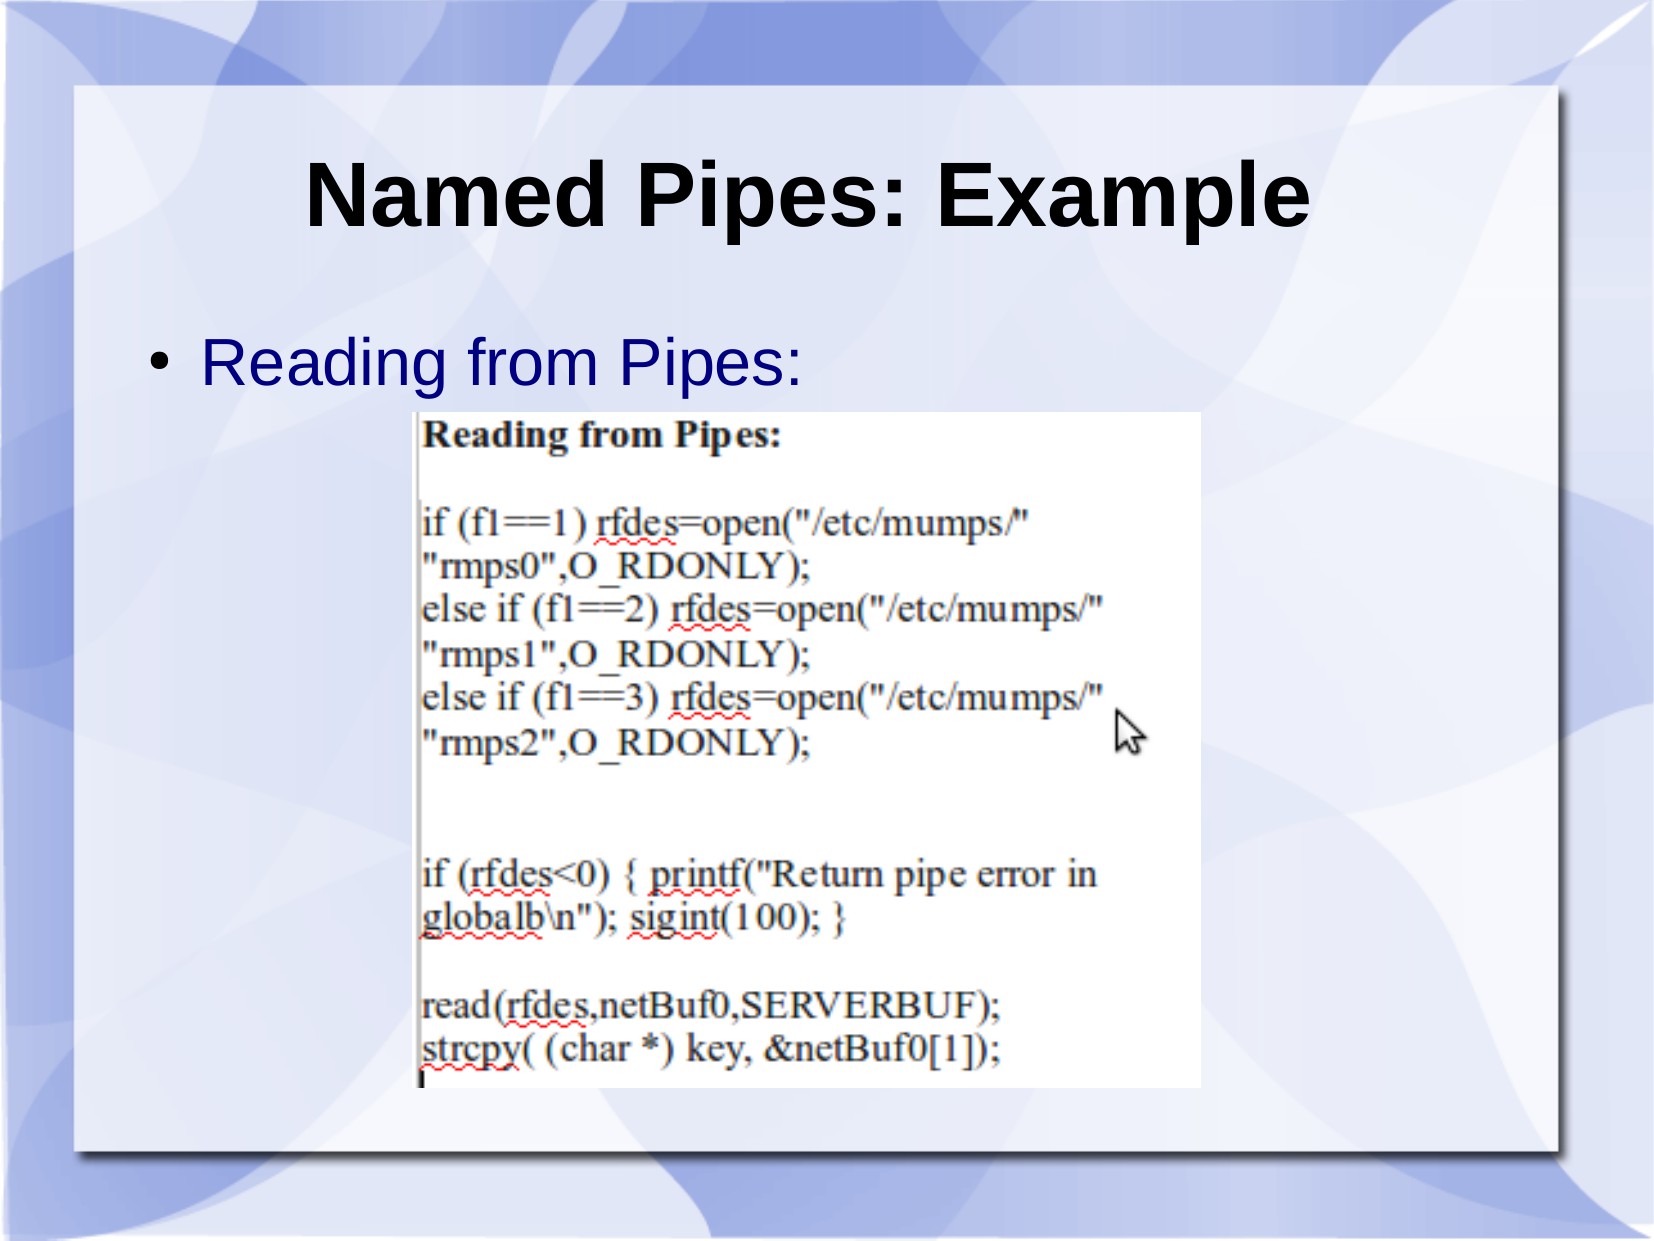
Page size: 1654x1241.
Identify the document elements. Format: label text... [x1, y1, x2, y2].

title Named Pipes: Example [82, 98, 1536, 291]
list Reading from Pipes: [129, 324, 1489, 960]
picture [0, 0, 1654, 1241]
